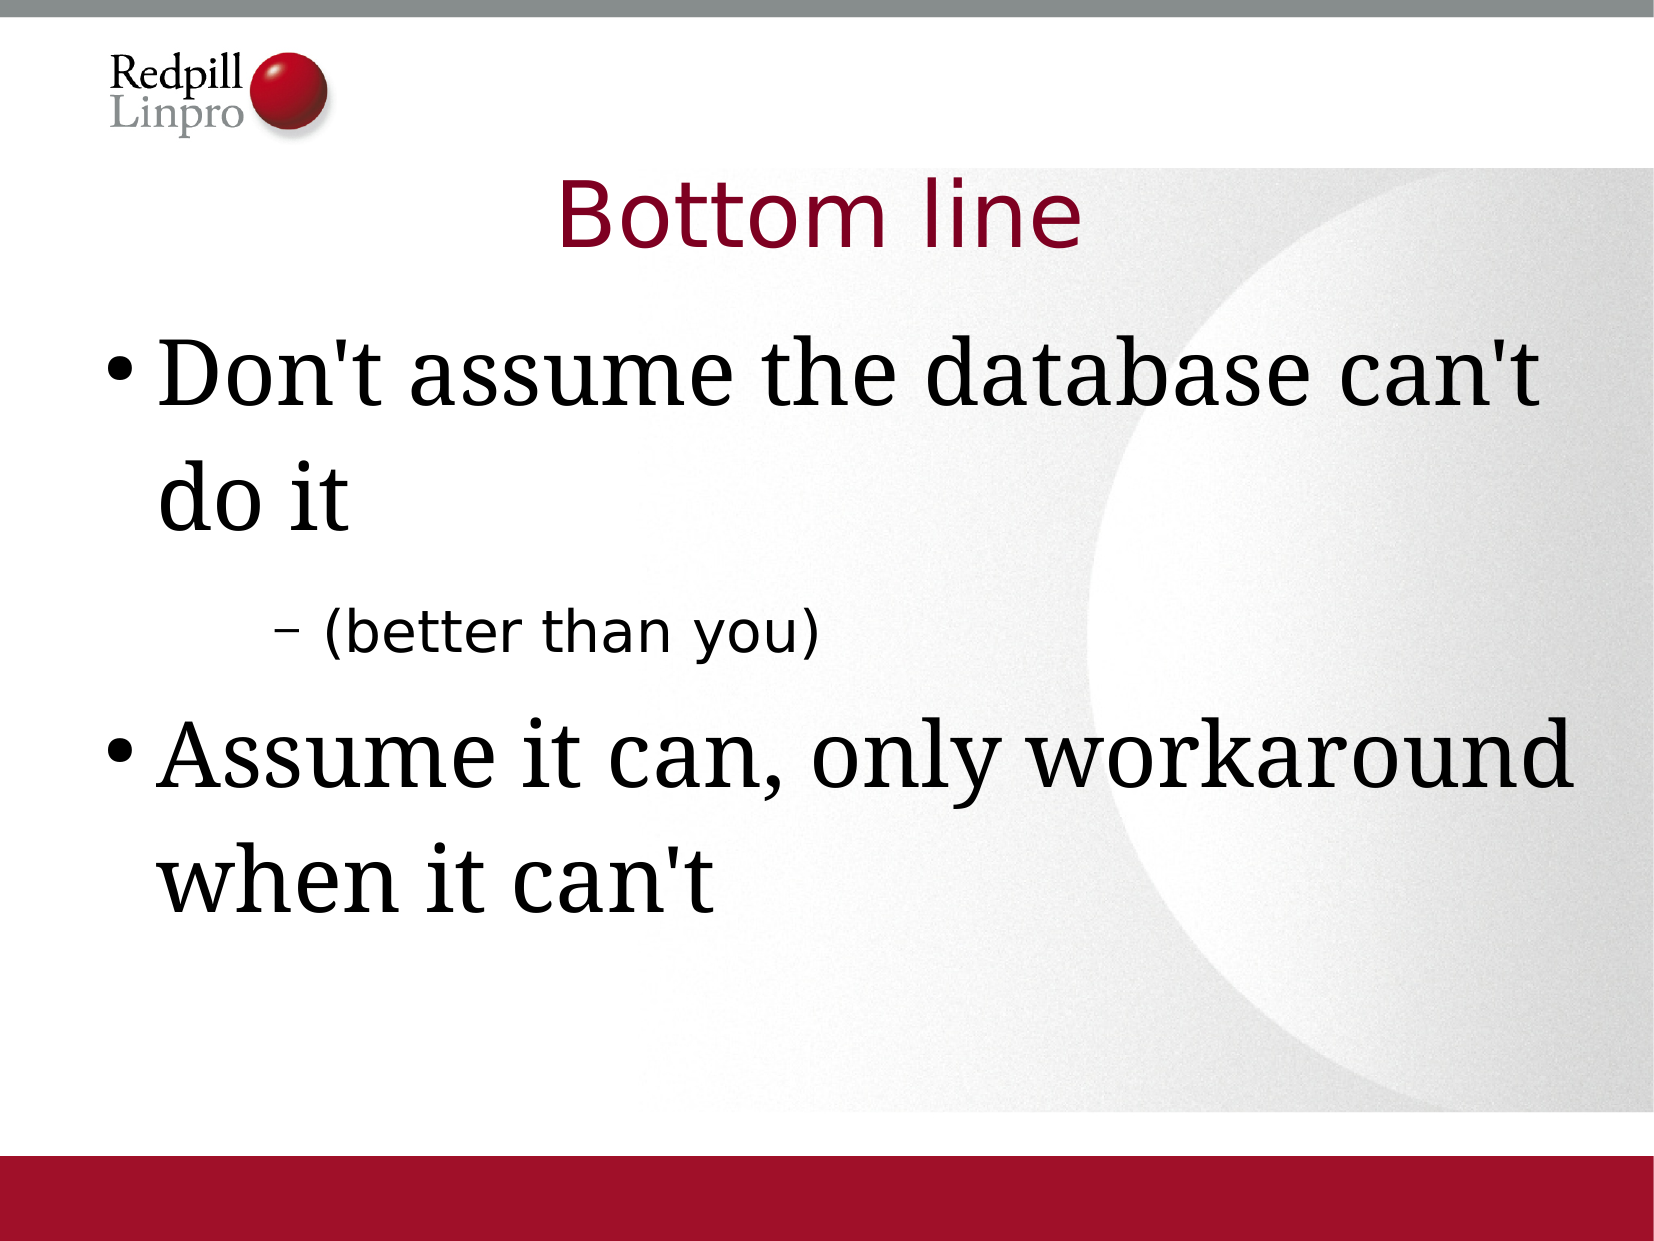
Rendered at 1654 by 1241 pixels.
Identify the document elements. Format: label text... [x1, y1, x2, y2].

list Don't assume the database can't do it (better than you) Assume it can, only workaround when it can't [85, 307, 1609, 1112]
picture [0, 0, 1654, 1241]
title Bottom line [76, 140, 1565, 293]
